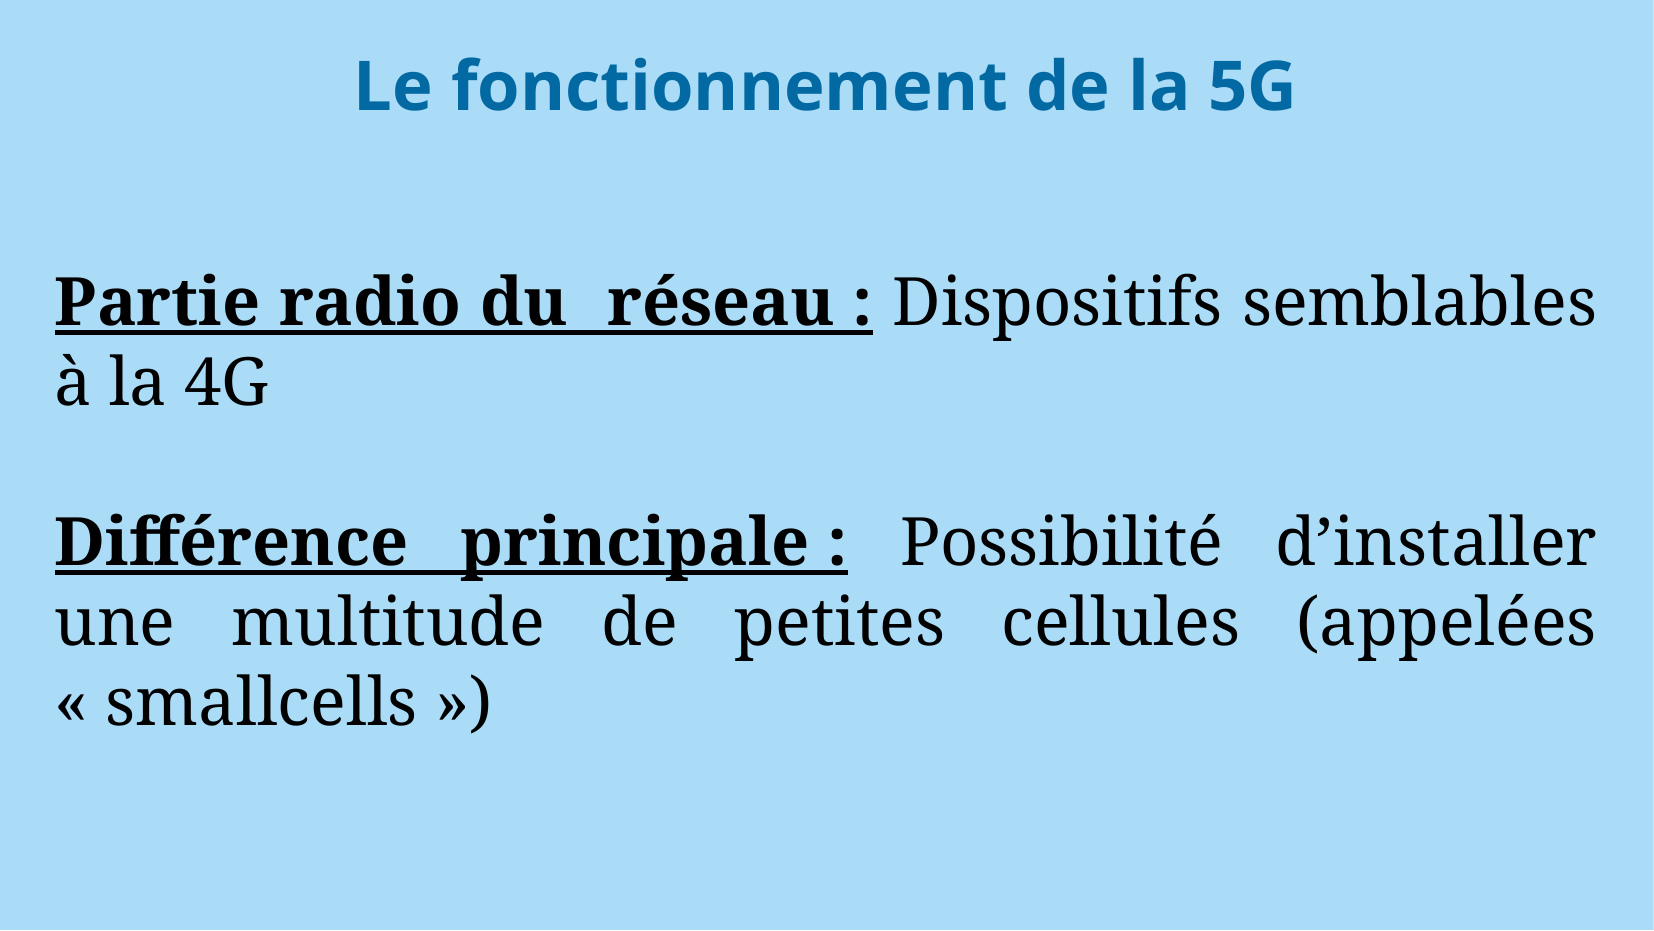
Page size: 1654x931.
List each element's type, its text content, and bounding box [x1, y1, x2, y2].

subtitle Partie radio du réseau : Dispositifs semblables à la 4G Différence principale : Possibilité d’installer une multitude de petites cellules (appelées « smallcells ») [54, 258, 1598, 741]
title Le fonctionnement de la 5G [54, 31, 1598, 134]
